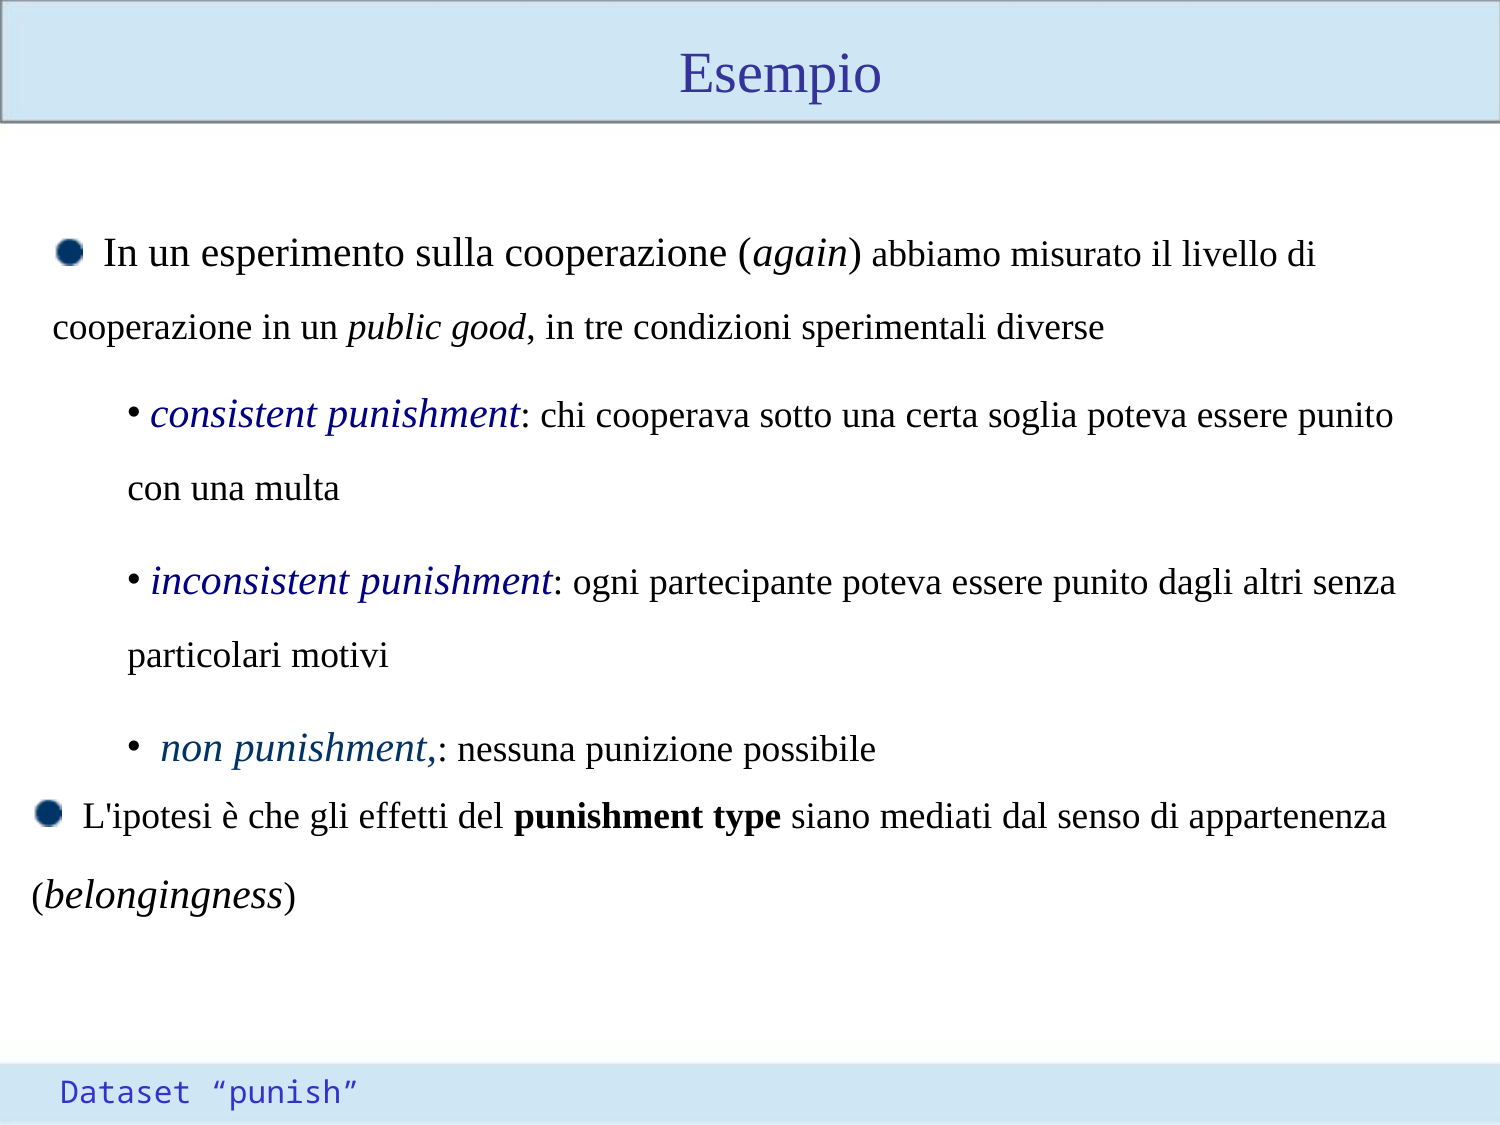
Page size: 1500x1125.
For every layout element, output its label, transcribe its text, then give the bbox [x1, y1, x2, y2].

text_box L'ipotesi è che gli effetti del punishment type siano mediati dal senso di appartenenza (belongingness) [16, 749, 1442, 925]
text_box Dataset “punish” [45, 1065, 376, 1118]
text_box In un esperimento sulla cooperazione (again) abbiamo misurato il livello di cooperazione in un public good, in tre condizioni sperimentali diverse consistent punishment: chi cooperava sotto una certa soglia poteva essere punito con una multa inconsistent punishment: ogni partecipante poteva essere punito dagli altri senza particolari motivi non punishment,: nessuna punizione possibile [37, 187, 1463, 778]
picture [0, 0, 1500, 1125]
title Esempio [249, 21, 1313, 117]
